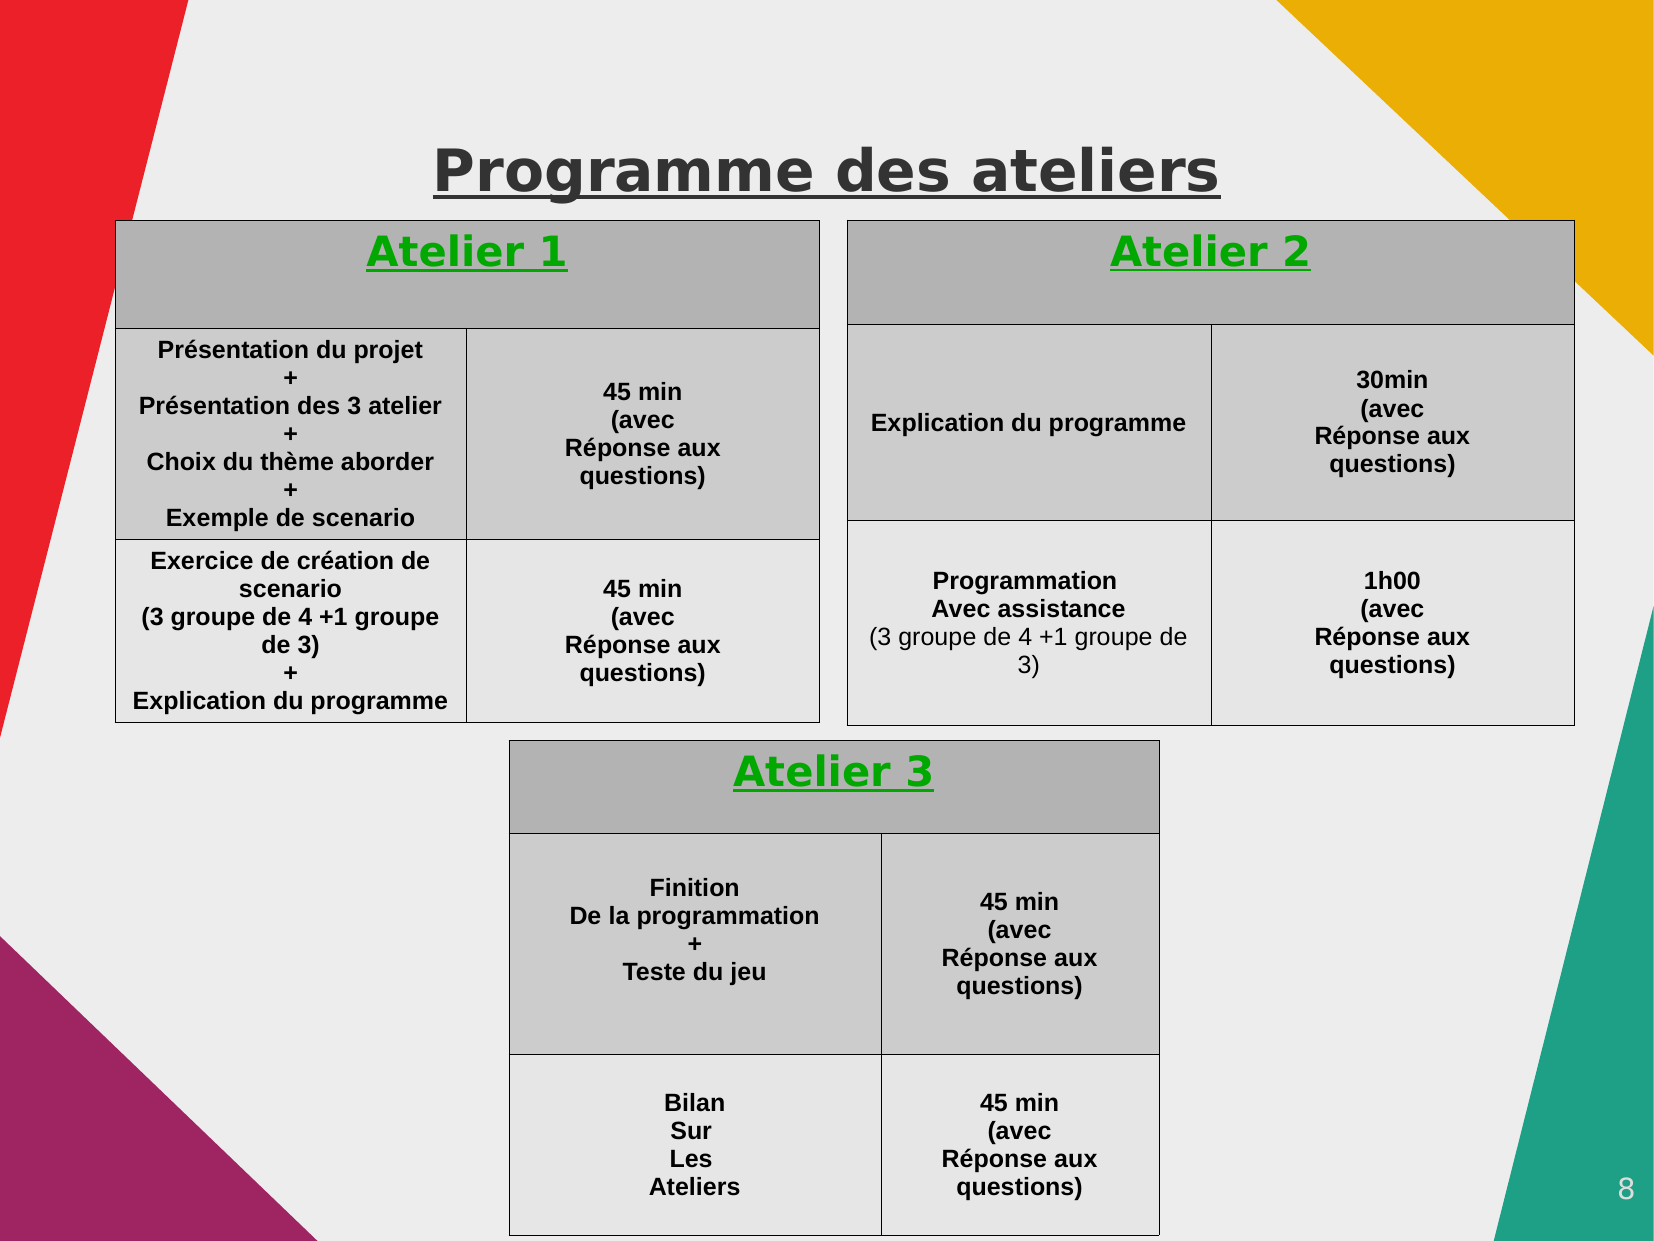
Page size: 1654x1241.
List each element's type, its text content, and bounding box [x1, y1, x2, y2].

table_cell Présentation du projet + Présentation des 3 atelier + Choix du thème aborder + Exemple de scenario [116, 329, 466, 539]
table_cell 30min (avec Réponse aux questions) [1212, 325, 1574, 520]
table_cell Bilan Sur Les Ateliers [510, 1055, 881, 1235]
table_cell 45 min (avec Réponse aux questions) [467, 540, 819, 722]
table_cell 1h00 (avec Réponse aux questions) [1212, 521, 1574, 725]
table_cell Finition De la programmation + Teste du jeu [510, 834, 881, 1054]
table_header Atelier 2 [848, 221, 1574, 324]
table_cell Explication du programme [848, 325, 1211, 520]
table_cell 45 min (avec Réponse aux questions) [882, 1055, 1159, 1235]
title Programme des ateliers [114, 73, 1539, 271]
table_header Atelier 3 [510, 741, 1159, 833]
table_header Atelier 1 [116, 221, 819, 328]
table_cell Exercice de création de scenario (3 groupe de 4 +1 groupe de 3) + Explication du programme [116, 540, 466, 722]
table_cell 45 min (avec Réponse aux questions) [467, 329, 819, 539]
table_cell 45 min (avec Réponse aux questions) [882, 834, 1159, 1054]
table_cell Programmation Avec assistance (3 groupe de 4 +1 groupe de 3) [848, 521, 1211, 725]
